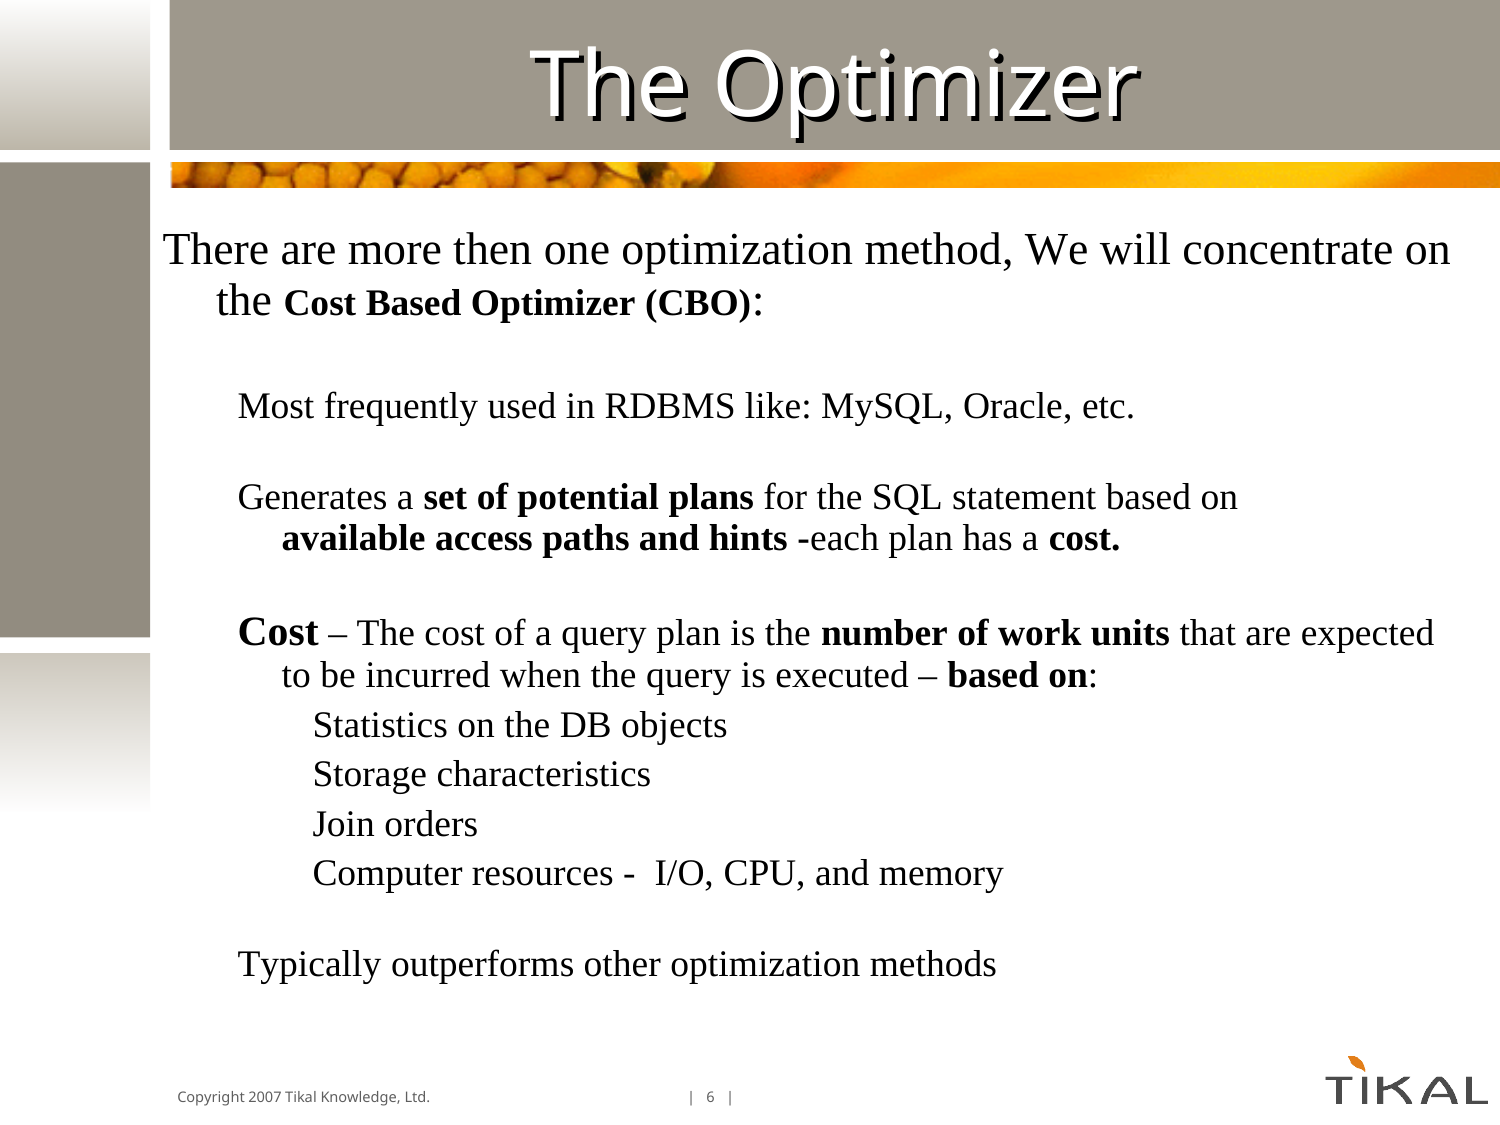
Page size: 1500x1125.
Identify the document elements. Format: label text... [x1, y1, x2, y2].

list There are more then one optimization method, We will concentrate on the Cost Based Optimizer (CBO): Most frequently used in RDBMS like: MySQL, Oracle, etc. Generates a set of potential plans for the SQL statement based on available access paths and hints -each plan has a cost. Cost – The cost of a query plan is the number of work units that are expected to be incurred when the query is executed – based on: Statistics on the DB objects Storage characteristics Join orders Computer resources - I/O, CPU, and memory Typically outperforms other optimization methods [162, 224, 1473, 1027]
title The Optimizer [169, 0, 1499, 192]
picture [1312, 1034, 1500, 1125]
